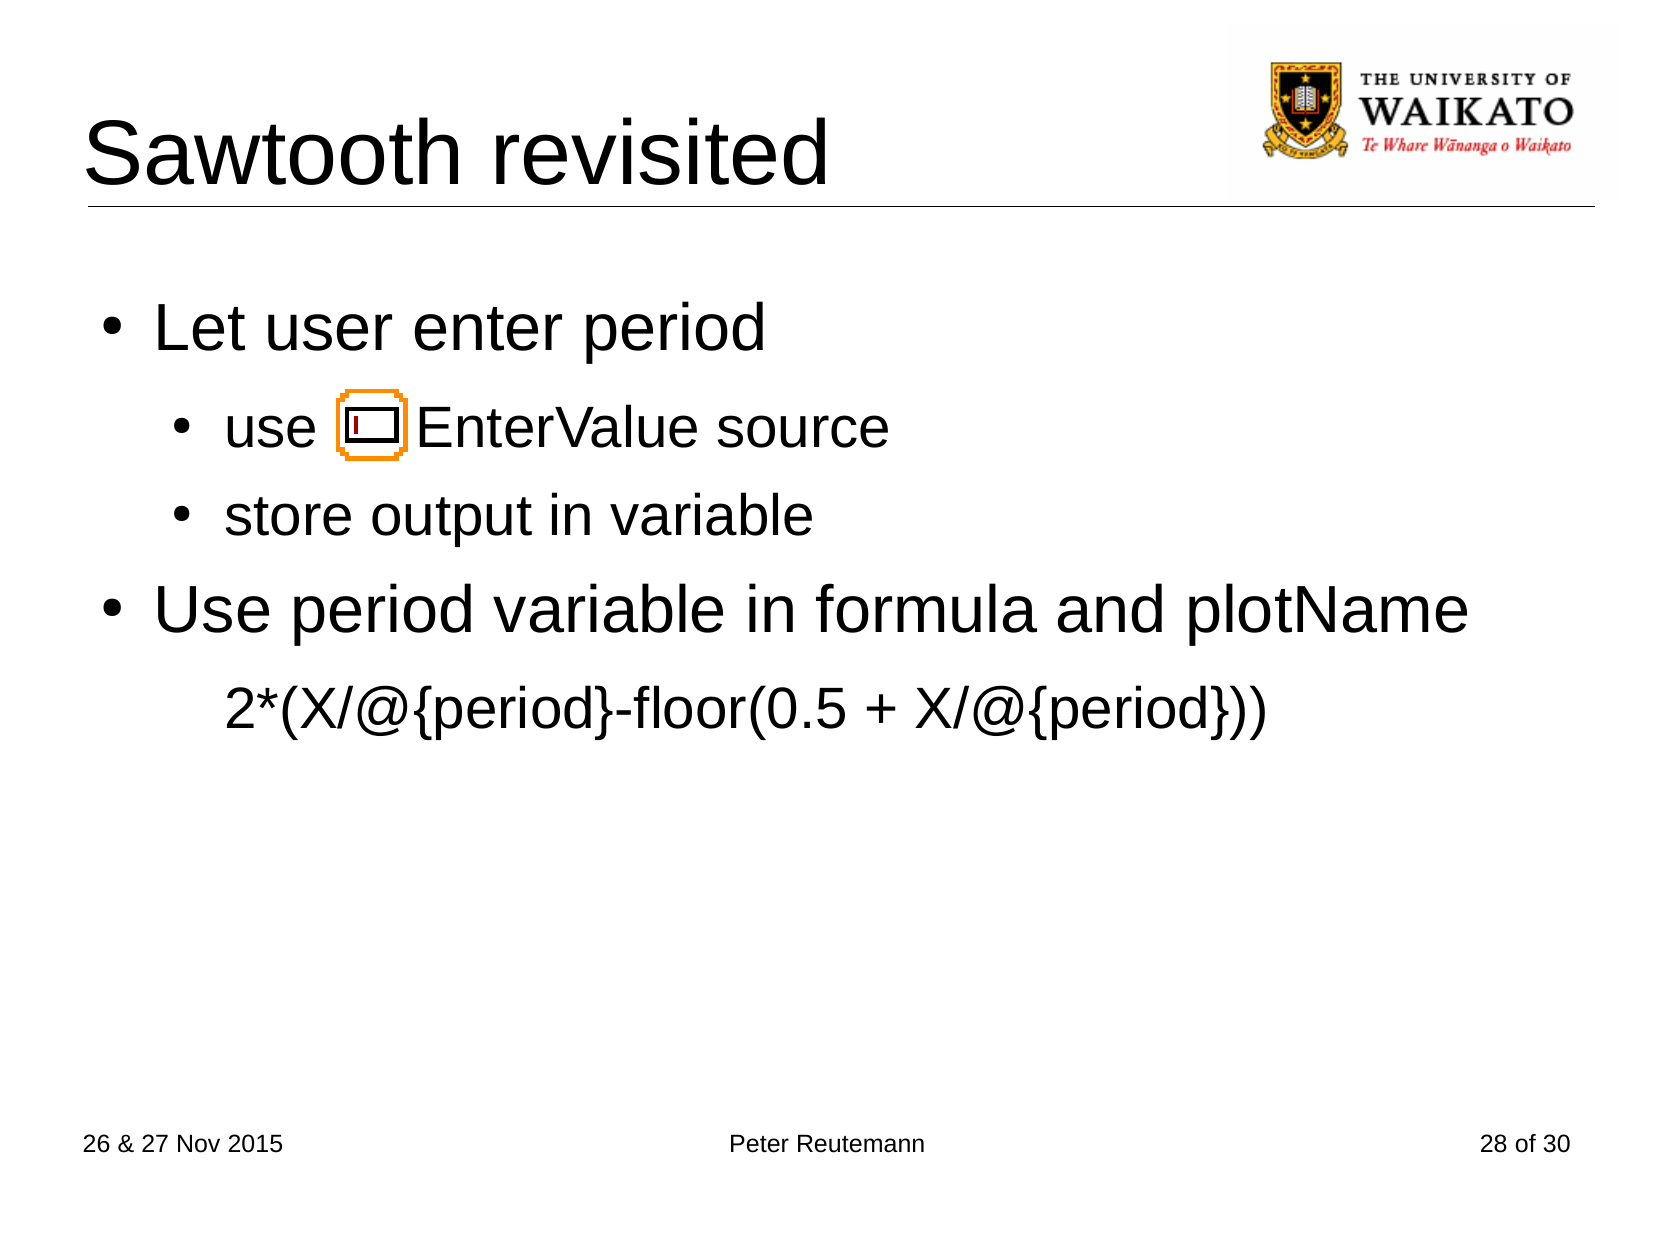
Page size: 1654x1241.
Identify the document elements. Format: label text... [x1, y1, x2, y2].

list Let user enter period use EnterValue source store output in variable Use period variable in formula and plotName 2*(X/@{period}-floor(0.5 + X/@{period})) [82, 290, 1571, 1010]
title Sawtooth revisited [82, 49, 1571, 257]
picture [336, 389, 408, 462]
picture [1228, 24, 1619, 201]
